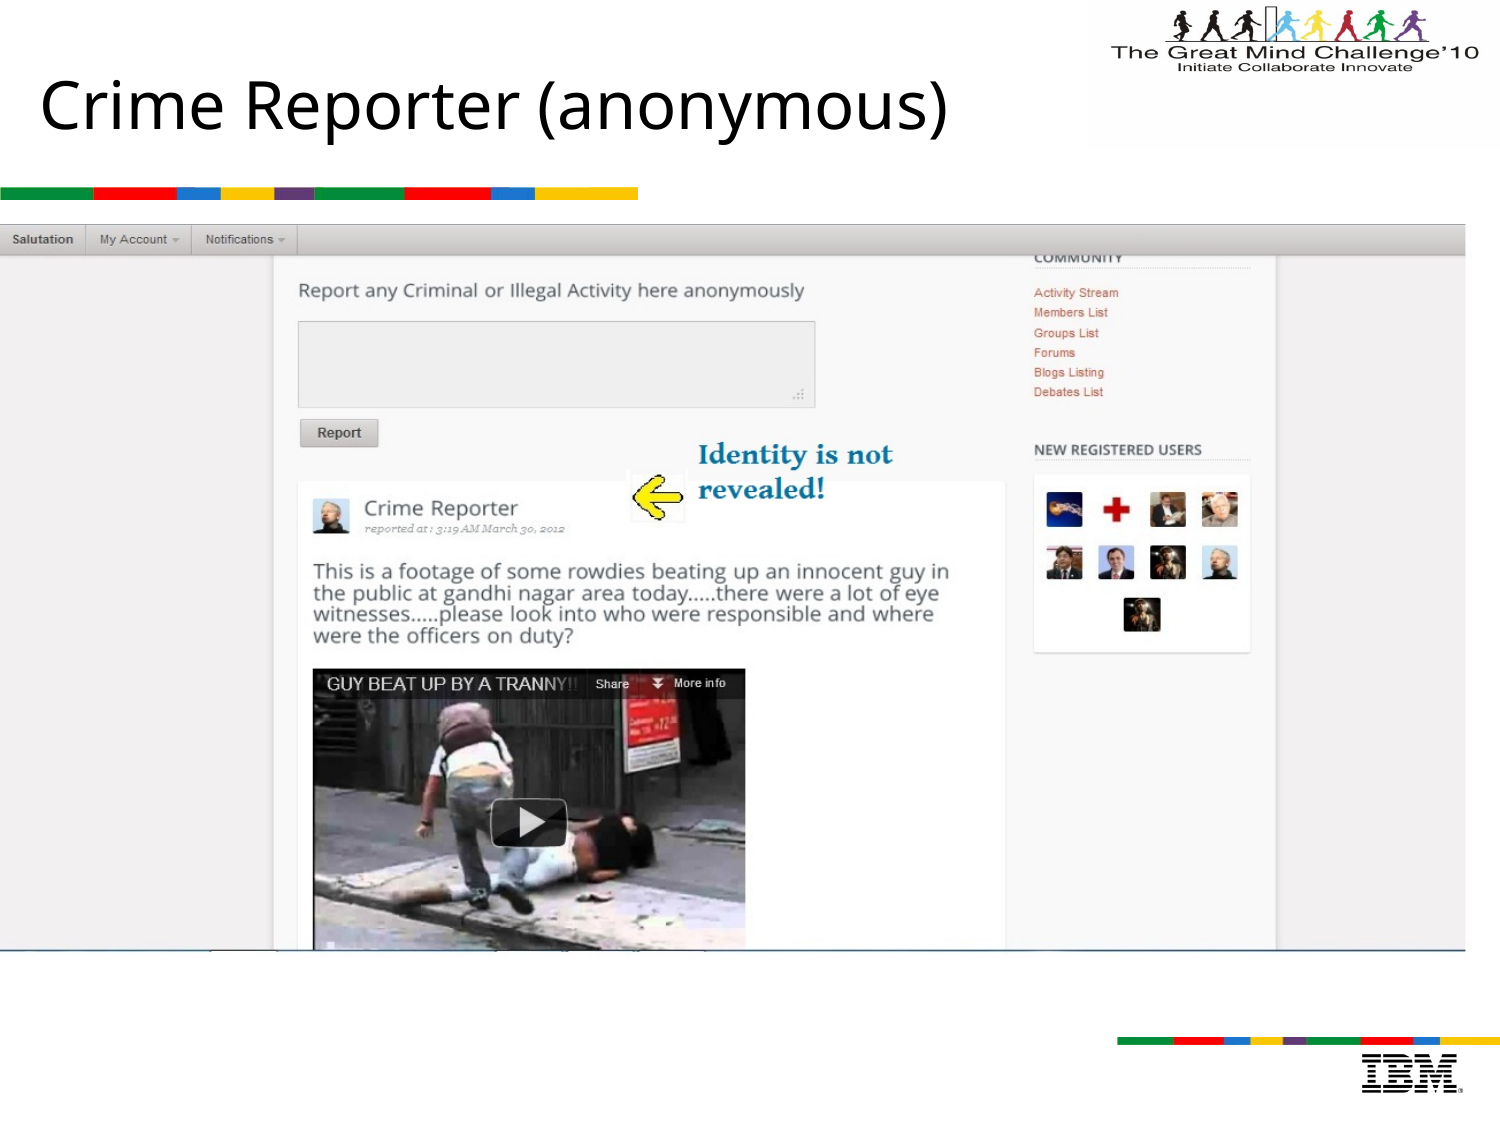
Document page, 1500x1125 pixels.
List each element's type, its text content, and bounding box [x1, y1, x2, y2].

picture [0, 224, 1500, 1013]
text_box Crime Reporter (anonymous) [50, 55, 938, 150]
picture [1362, 1054, 1463, 1093]
picture [1117, 1037, 1500, 1045]
picture [1087, 0, 1500, 150]
picture [0, 187, 638, 200]
